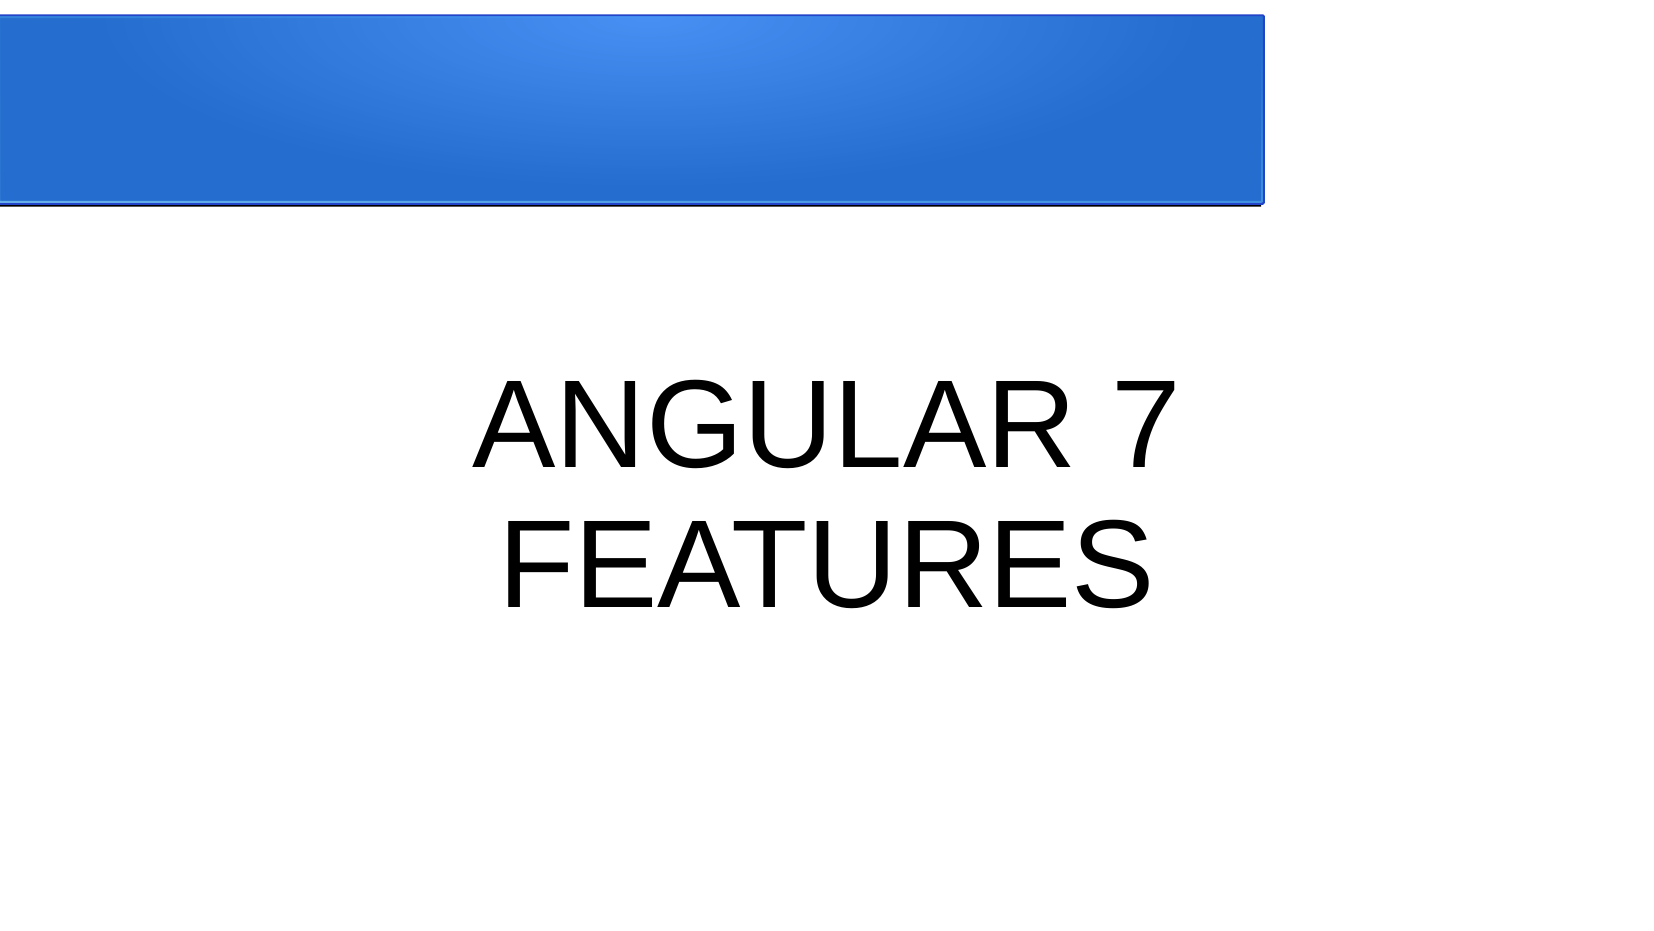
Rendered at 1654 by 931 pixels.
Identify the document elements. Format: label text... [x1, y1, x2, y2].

subtitle ANGULAR 7 FEATURES [82, 224, 1571, 764]
